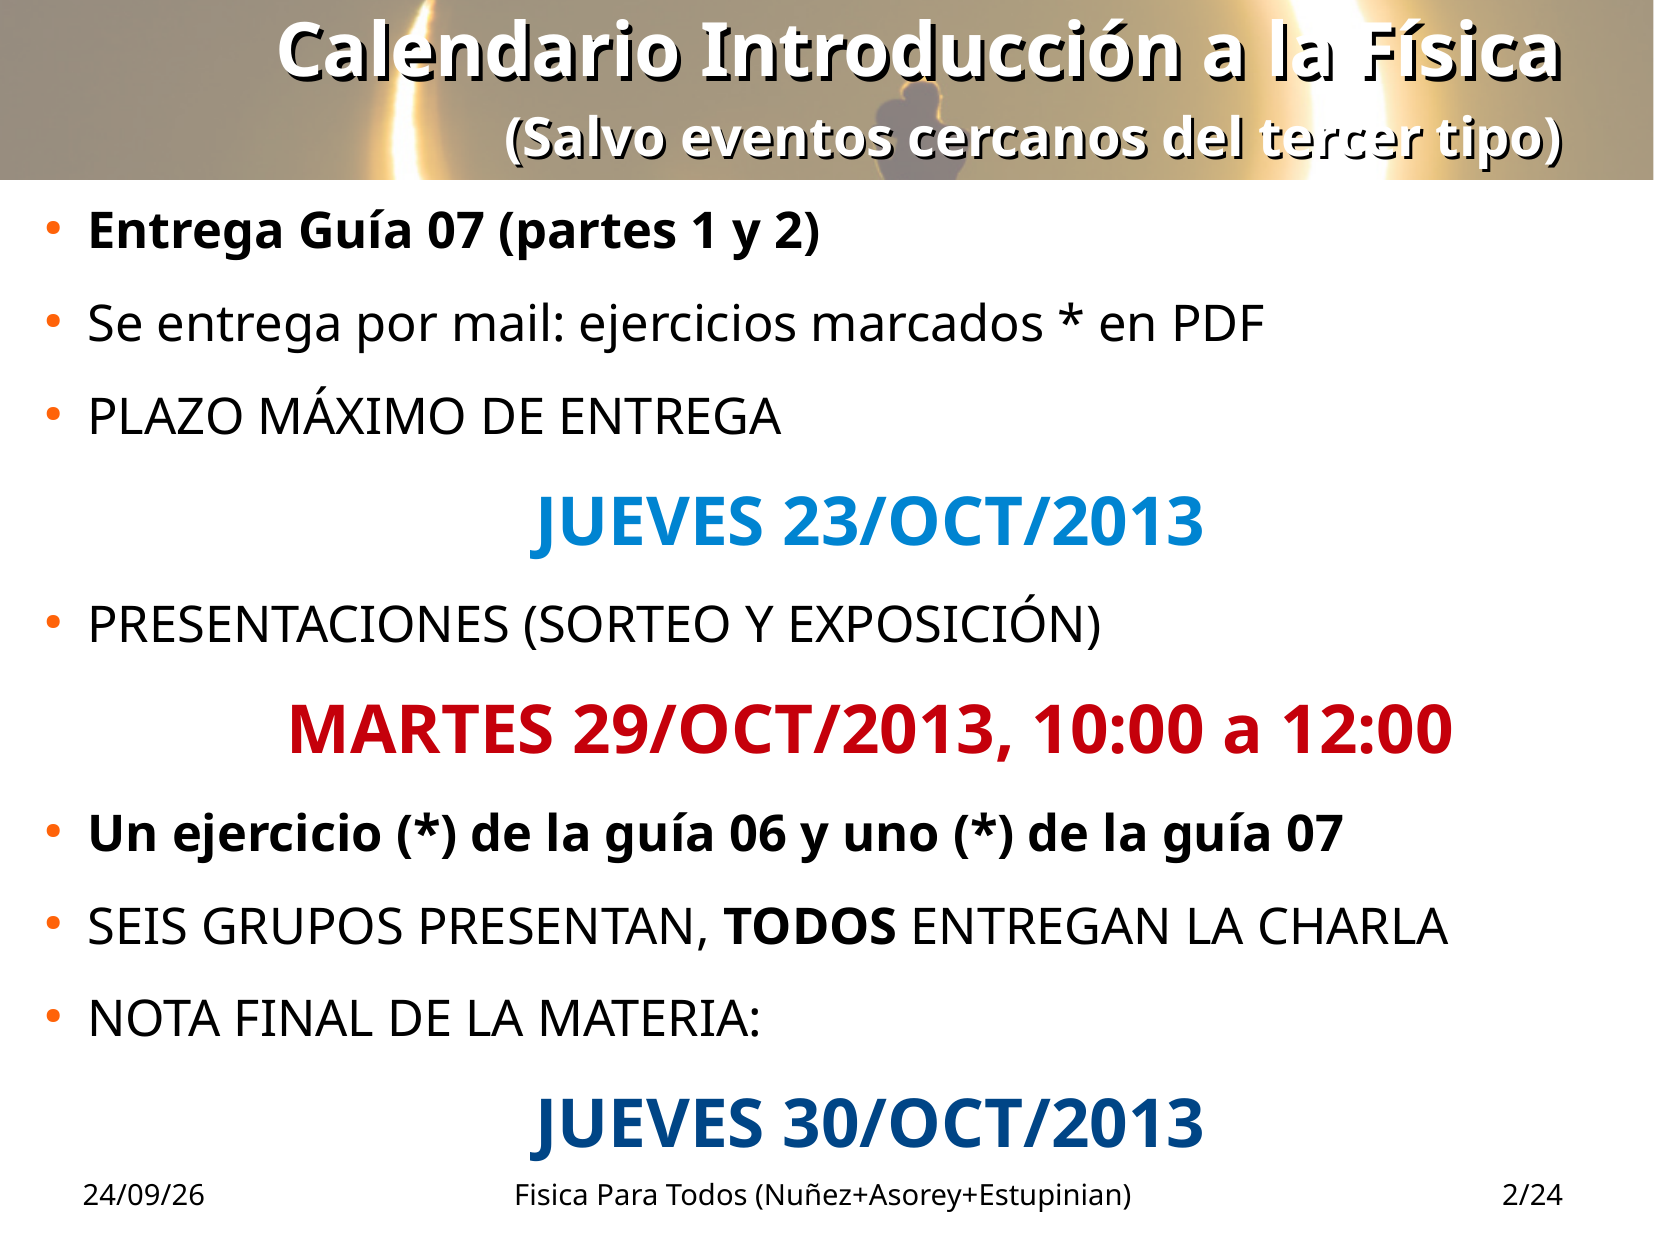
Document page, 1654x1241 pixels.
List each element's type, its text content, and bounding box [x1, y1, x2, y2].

title Calendario Introducción a la Física (Salvo eventos cercanos del tercer tipo) [75, 9, 1564, 160]
picture [0, 0, 1654, 180]
list Entrega Guía 07 (partes 1 y 2) Se entrega por mail: ejercicios marcados * en PDF PLAZO MÁXIMO DE ENTREGA JUEVES 23/OCT/2013 PRESENTACIONES (SORTEO Y EXPOSICIÓN) MARTES 29/OCT/2013, 10:00 a 12:00 Un ejercicio (*) de la guía 06 y uno (*) de la guía 07 SEIS GRUPOS PRESENTAN, TODOS ENTREGAN LA CHARLA NOTA FINAL DE LA MATERIA: JUEVES 30/OCT/2013 [30, 195, 1654, 1171]
